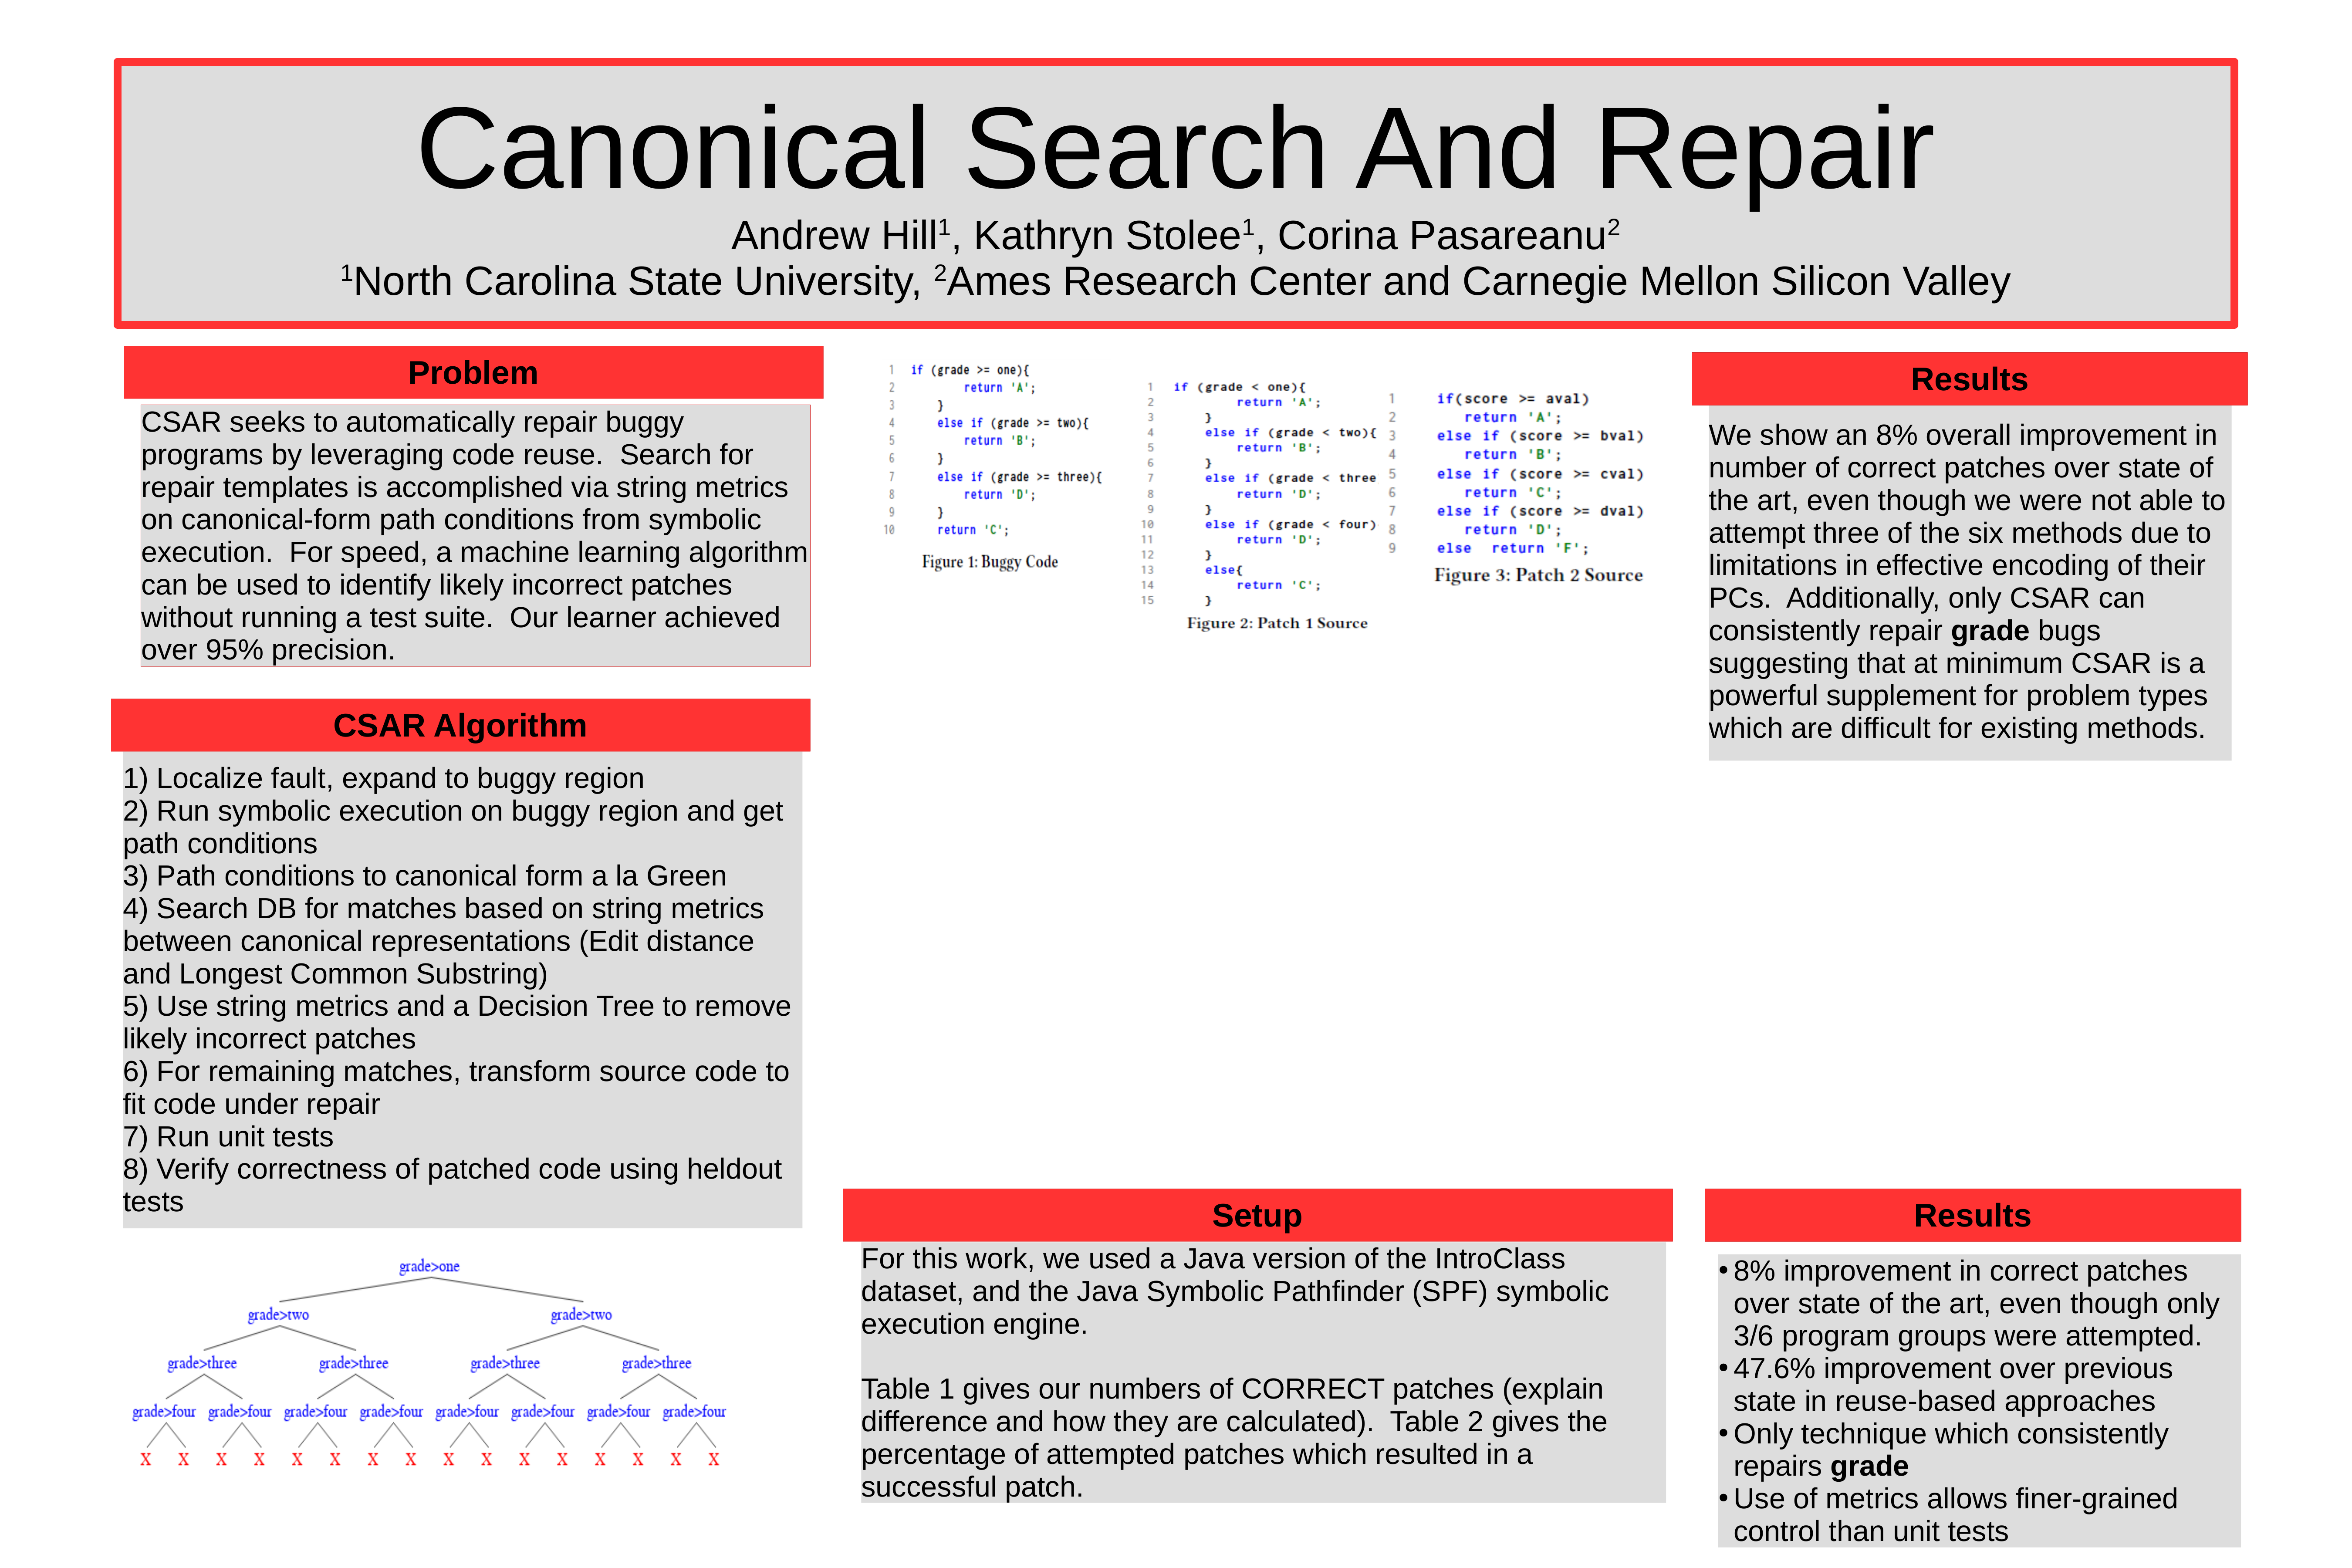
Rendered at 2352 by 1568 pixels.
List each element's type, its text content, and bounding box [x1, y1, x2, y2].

text_box CSAR Algorithm [111, 699, 811, 752]
text_box 8% improvement in correct patches over state of the art, even though only 3/6 program groups were attempted. 47.6% improvement over previous state in reuse-based approaches Only technique which consistently repairs grade Use of metrics allows finer-grained control than unit tests [1718, 1254, 2241, 1548]
subtitle We show an 8% overall improvement in number of correct patches over state of the art, even though we were not able to attempt three of the six methods due to limitations in effective encoding of their PCs. Additionally, only CSAR can consistently repair grade bugs suggesting that at minimum CSAR is a powerful supplement for problem types which are difficult for existing methods. [1709, 406, 2232, 761]
text_box CSAR seeks to automatically repair buggy programs by leveraging code reuse. Search for repair templates is accomplished via string metrics on canonical-form path conditions from symbolic execution. For speed, a machine learning algorithm can be used to identify likely incorrect patches without running a test suite. Our learner achieved over 95% precision. [141, 405, 811, 667]
text_box For this work, we used a Java version of the IntroClass dataset, and the Java Symbolic Pathfinder (SPF) symbolic execution engine. Table 1 gives our numbers of CORRECT patches (explain difference and how they are calculated). Table 2 gives the percentage of attempted patches which resulted in a successful patch. [861, 1242, 1666, 1503]
text_box Results [1705, 1189, 2241, 1242]
text_box Results [1692, 353, 2248, 406]
title Canonical Search And Repair Andrew Hill1, Kathryn Stolee1, Corina Pasareanu2 1North Carolina State University, 2Ames Research Center and Carnegie Mellon Silicon Valley [118, 61, 2234, 325]
text_box Setup [843, 1189, 1673, 1242]
picture [124, 1247, 739, 1477]
text_box Problem [124, 346, 824, 399]
picture [1137, 378, 1676, 634]
text_box 1) Localize fault, expand to buggy region 2) Run symbolic execution on buggy region and get path conditions 3) Path conditions to canonical form a la Green 4) Search DB for matches based on string metrics between canonical representations (Edit distance and Longest Common Substring) 5) Use string metrics and a Decision Tree to remove likely incorrect patches 6) For remaining matches, transform source code to fit code under repair 7) Run unit tests 8) Verify correctness of patched code using heldout tests [123, 752, 803, 1229]
picture [882, 359, 1111, 575]
